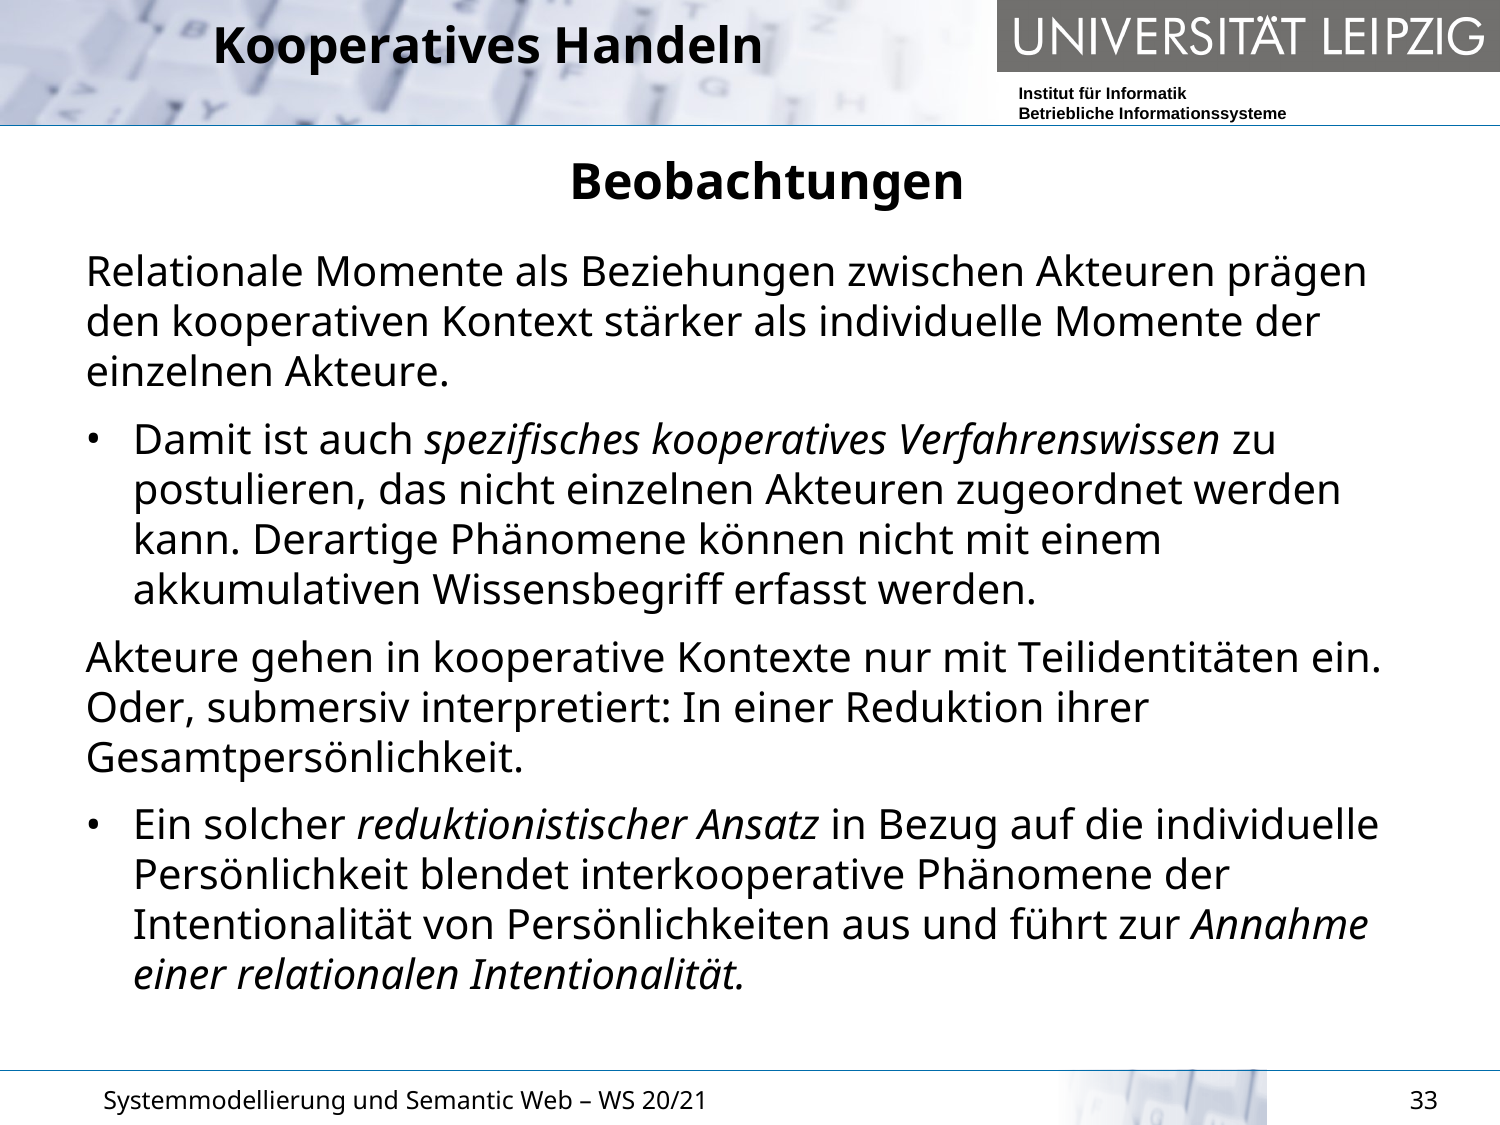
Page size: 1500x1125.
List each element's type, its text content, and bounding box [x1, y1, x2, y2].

picture [1057, 1071, 1267, 1125]
text_box Kooperatives Handeln [197, 5, 780, 81]
picture [0, 0, 1500, 125]
text_box Beobachtungen Relationale Momente als Beziehungen zwischen Akteuren prägen den kooperativen Kontext stärker als individuelle Momente der einzelnen Akteure. Damit ist auch spezifisches kooperatives Verfahrenswissen zu postulieren, das nicht einzelnen Akteuren zugeordnet werden kann. Derartige Phänomene können nicht mit einem akkumulativen Wissensbegriff erfasst werden. Akteure gehen in kooperative Kontexte nur mit Teilidentitäten ein. Oder, submersiv interpretiert: In einer Reduktion ihrer Gesamtpersönlichkeit. Ein solcher reduktionistischer Ansatz in Bezug auf die individuelle Persönlichkeit blendet interkooperative Phänomene der Intentionalität von Persönlichkeiten aus und führt zur Annahme einer relationalen Intentionalität. [70, 141, 1465, 1007]
